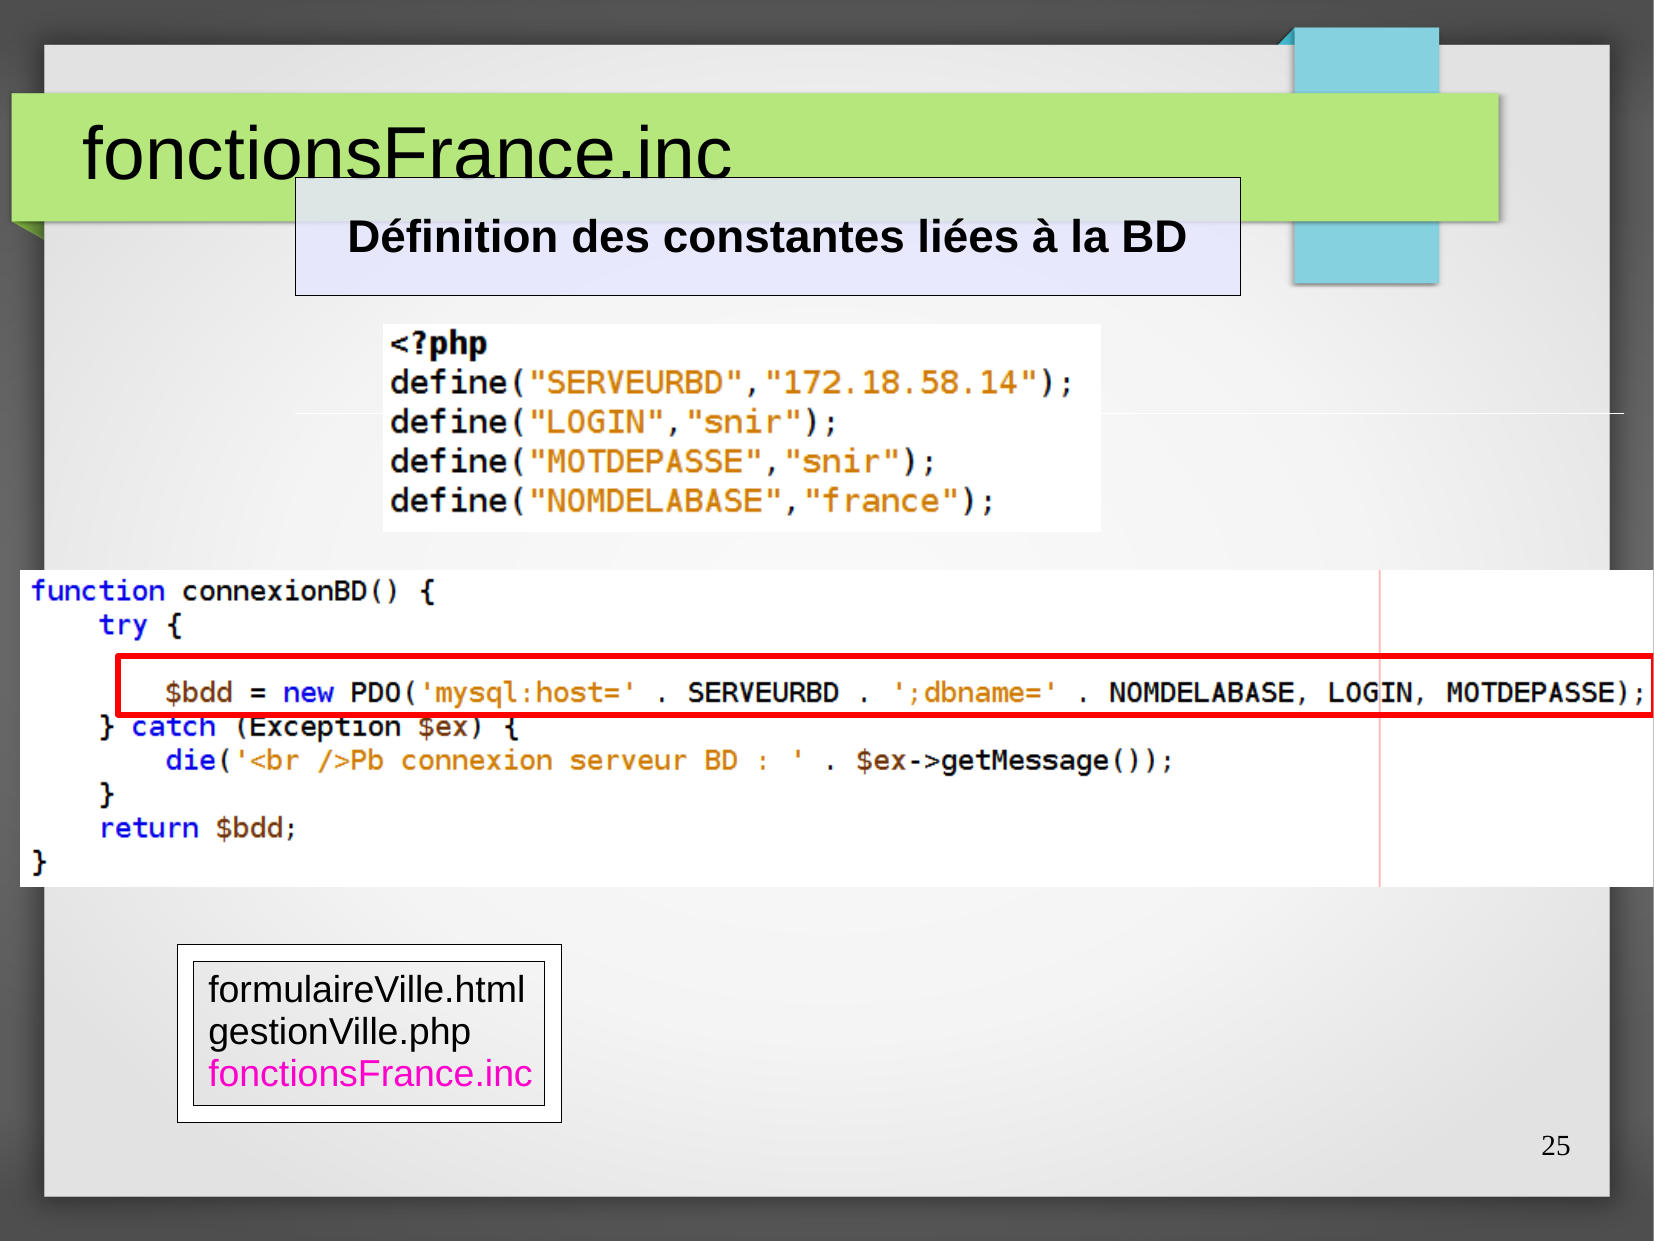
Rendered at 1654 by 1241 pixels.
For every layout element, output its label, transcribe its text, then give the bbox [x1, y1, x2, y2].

title fonctionsFrance.inc [82, 94, 1264, 213]
text_box formulaireVille.html gestionVille.php fonctionsFrance.inc [177, 944, 562, 1123]
picture [121, 659, 1651, 712]
picture [0, 0, 1654, 1241]
text_box Définition des constantes liées à la BD [295, 177, 1241, 296]
